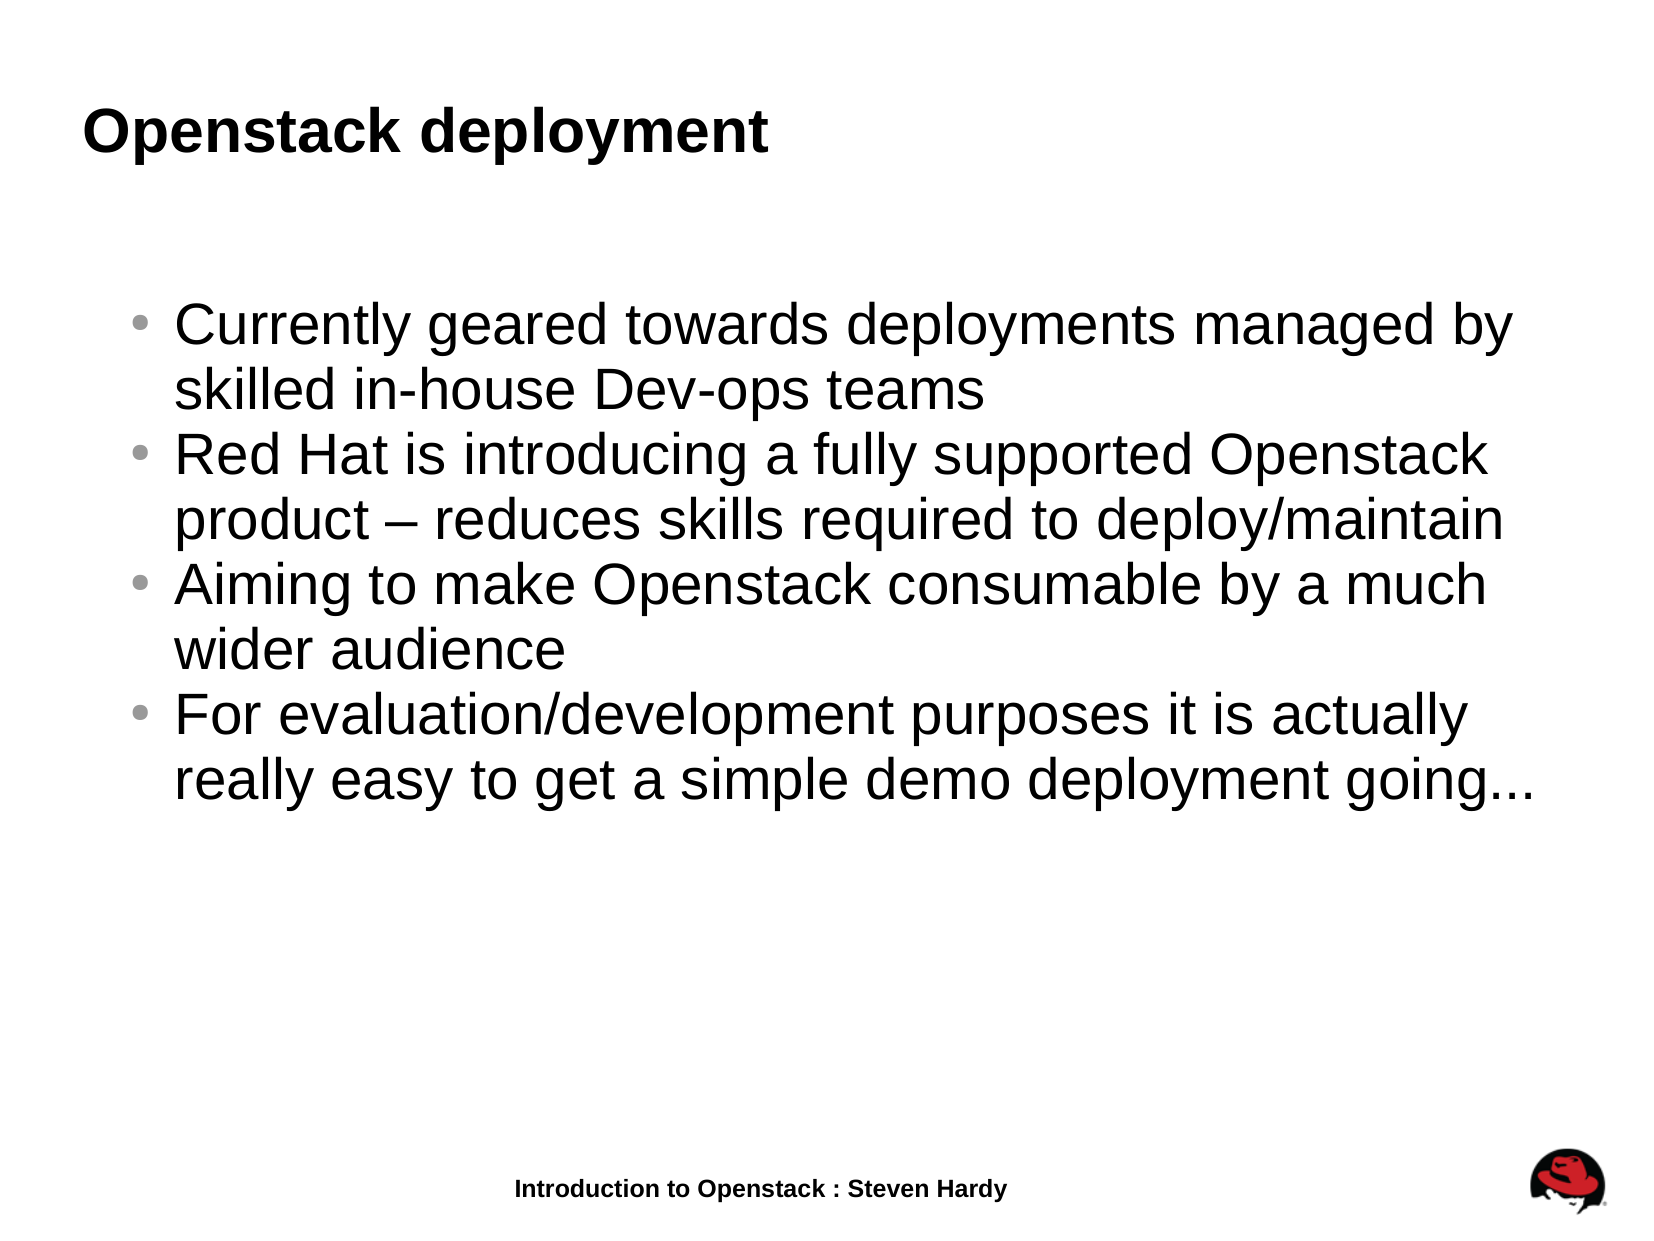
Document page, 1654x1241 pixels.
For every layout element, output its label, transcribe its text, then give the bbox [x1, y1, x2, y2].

text_box Currently geared towards deployments managed by skilled in-house Dev-ops teams Red Hat is introducing a fully supported Openstack product – reduces skills required to deploy/maintain Aiming to make Openstack consumable by a much wider audience For evaluation/development purposes it is actually really easy to get a simple demo deployment going... [100, 284, 1576, 820]
title Openstack deployment [82, 37, 1571, 226]
picture [1529, 1146, 1613, 1224]
